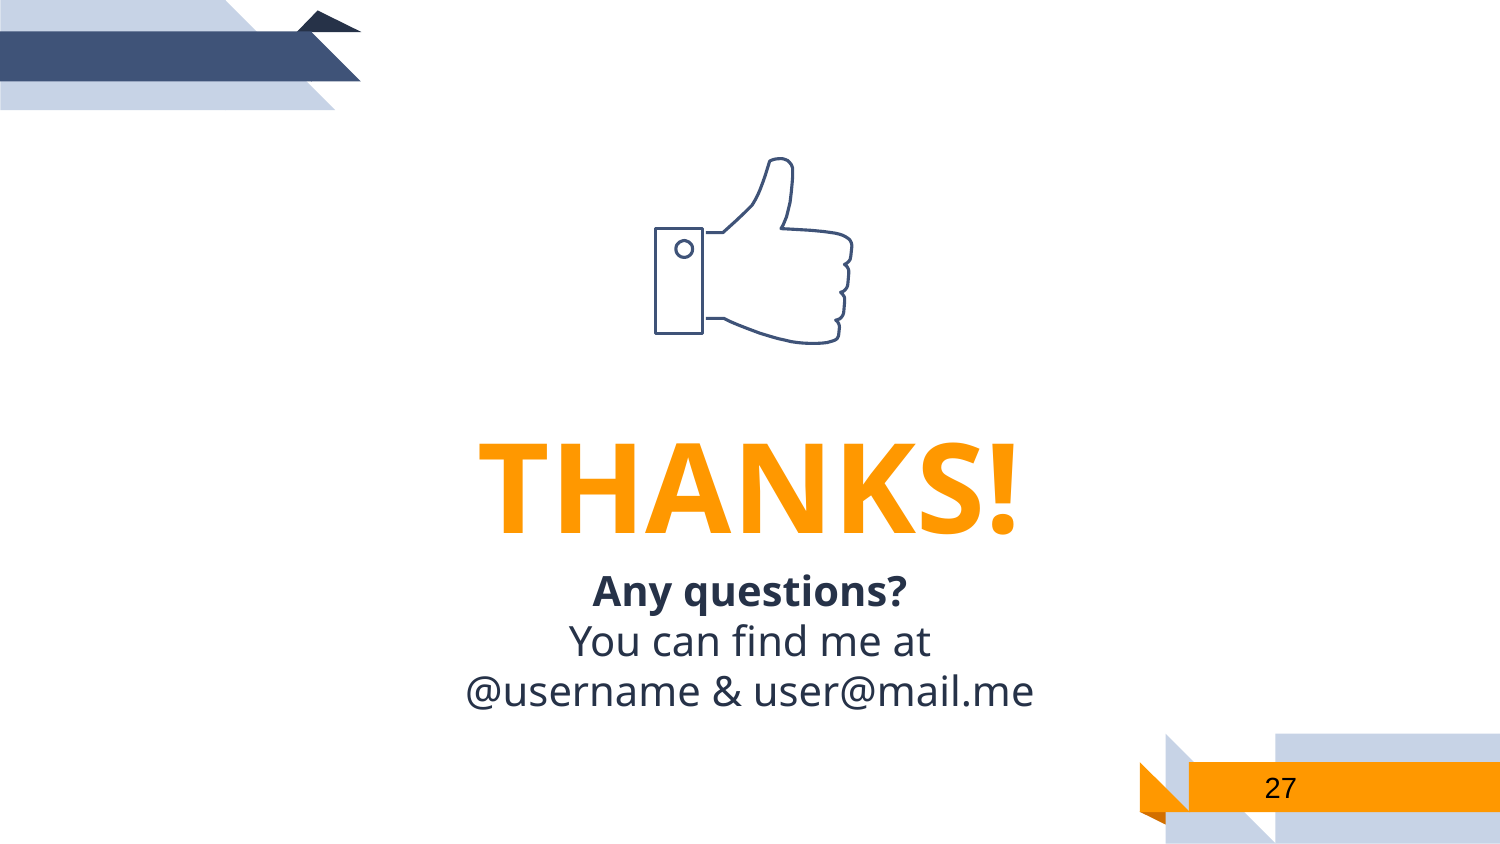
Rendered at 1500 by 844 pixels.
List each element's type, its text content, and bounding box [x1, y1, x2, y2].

subtitle Any questions? You can find me at @username & user@mail.me [209, 529, 1291, 750]
slide_number <numer> [1249, 760, 1494, 813]
title THANKS! [209, 387, 1291, 529]
